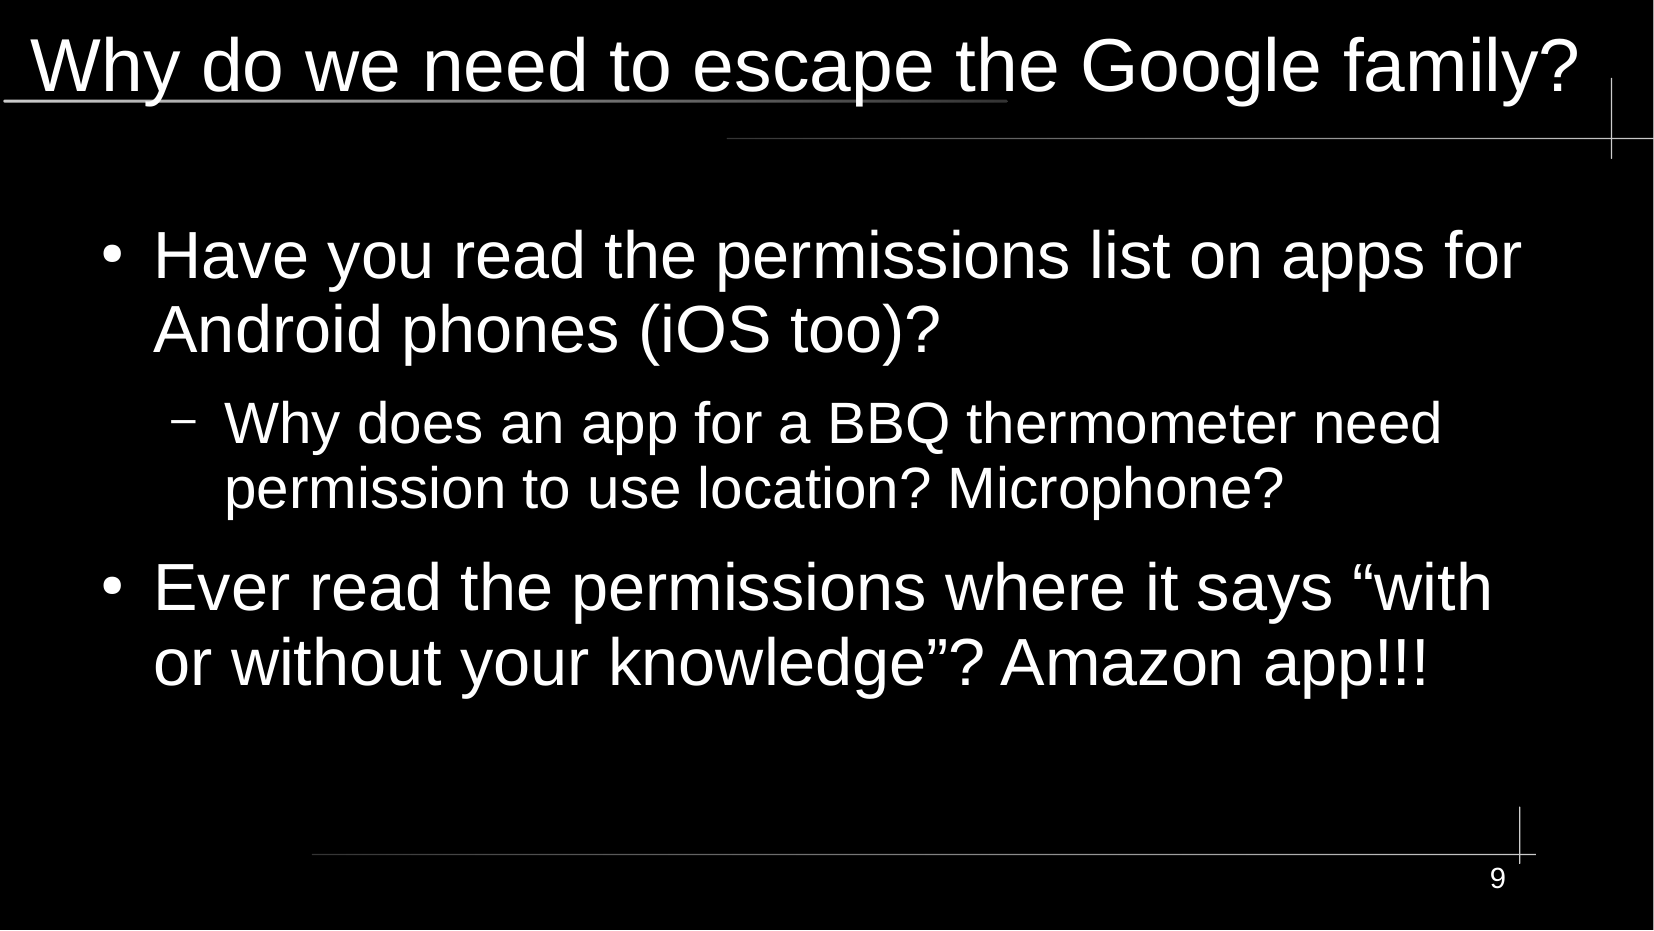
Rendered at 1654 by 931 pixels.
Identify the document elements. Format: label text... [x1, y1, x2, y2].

list Have you read the permissions list on apps for Android phones (iOS too)? Why does an app for a BBQ thermometer need permission to use location? Microphone? Ever read the permissions where it says “with or without your knowledge”? Amazon app!!! [82, 217, 1571, 758]
title Why do we need to escape the Google family? [23, 11, 1589, 119]
